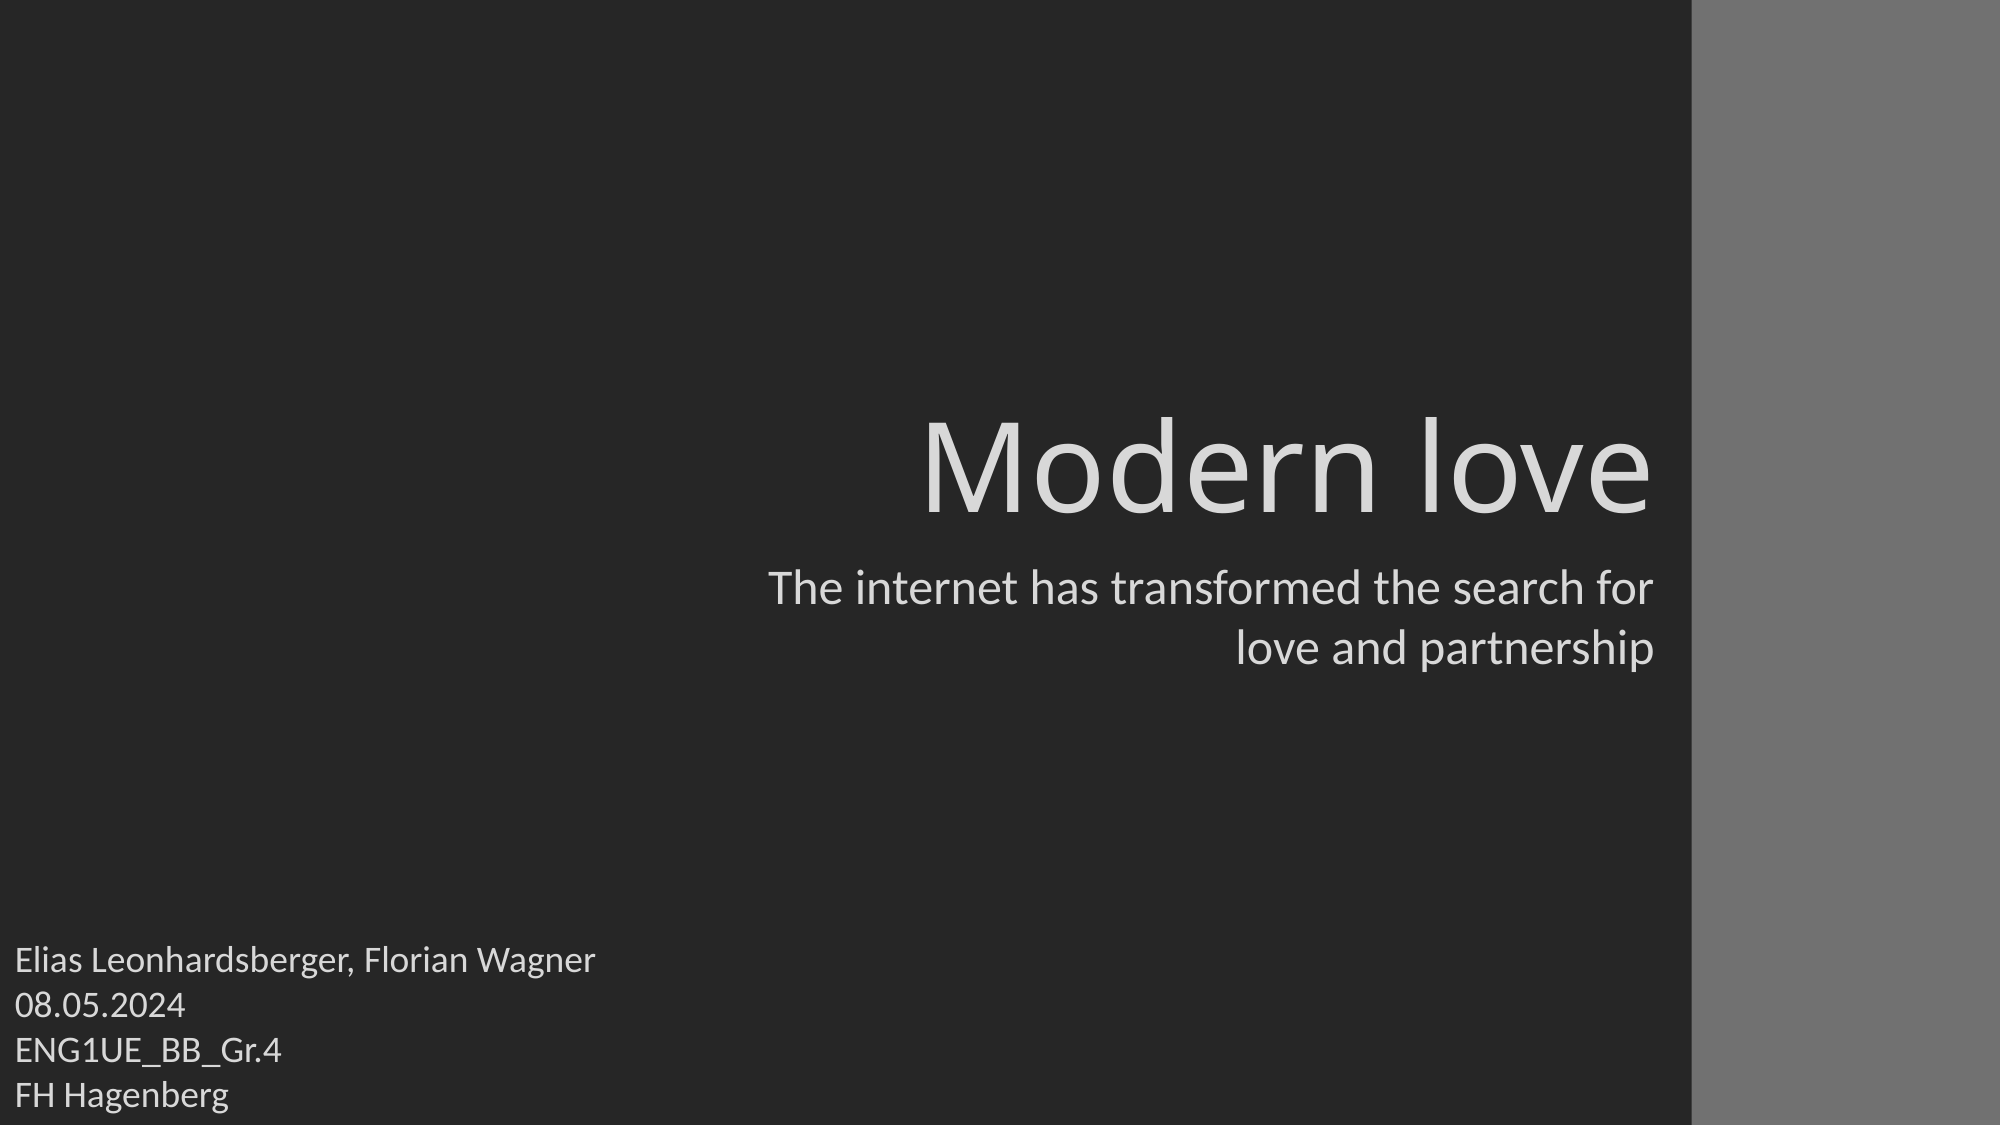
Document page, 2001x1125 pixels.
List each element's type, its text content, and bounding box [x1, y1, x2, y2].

subtitle The internet has transformed the search for love and partnership [686, 546, 1670, 764]
text_box Elias Leonhardsberger, Florian Wagner 08.05.2024 ENG1UE_BB_Gr.4 FH Hagenberg [0, 928, 1160, 1123]
title Modern love [730, 210, 1670, 546]
text_box [1691, 0, 2000, 1125]
